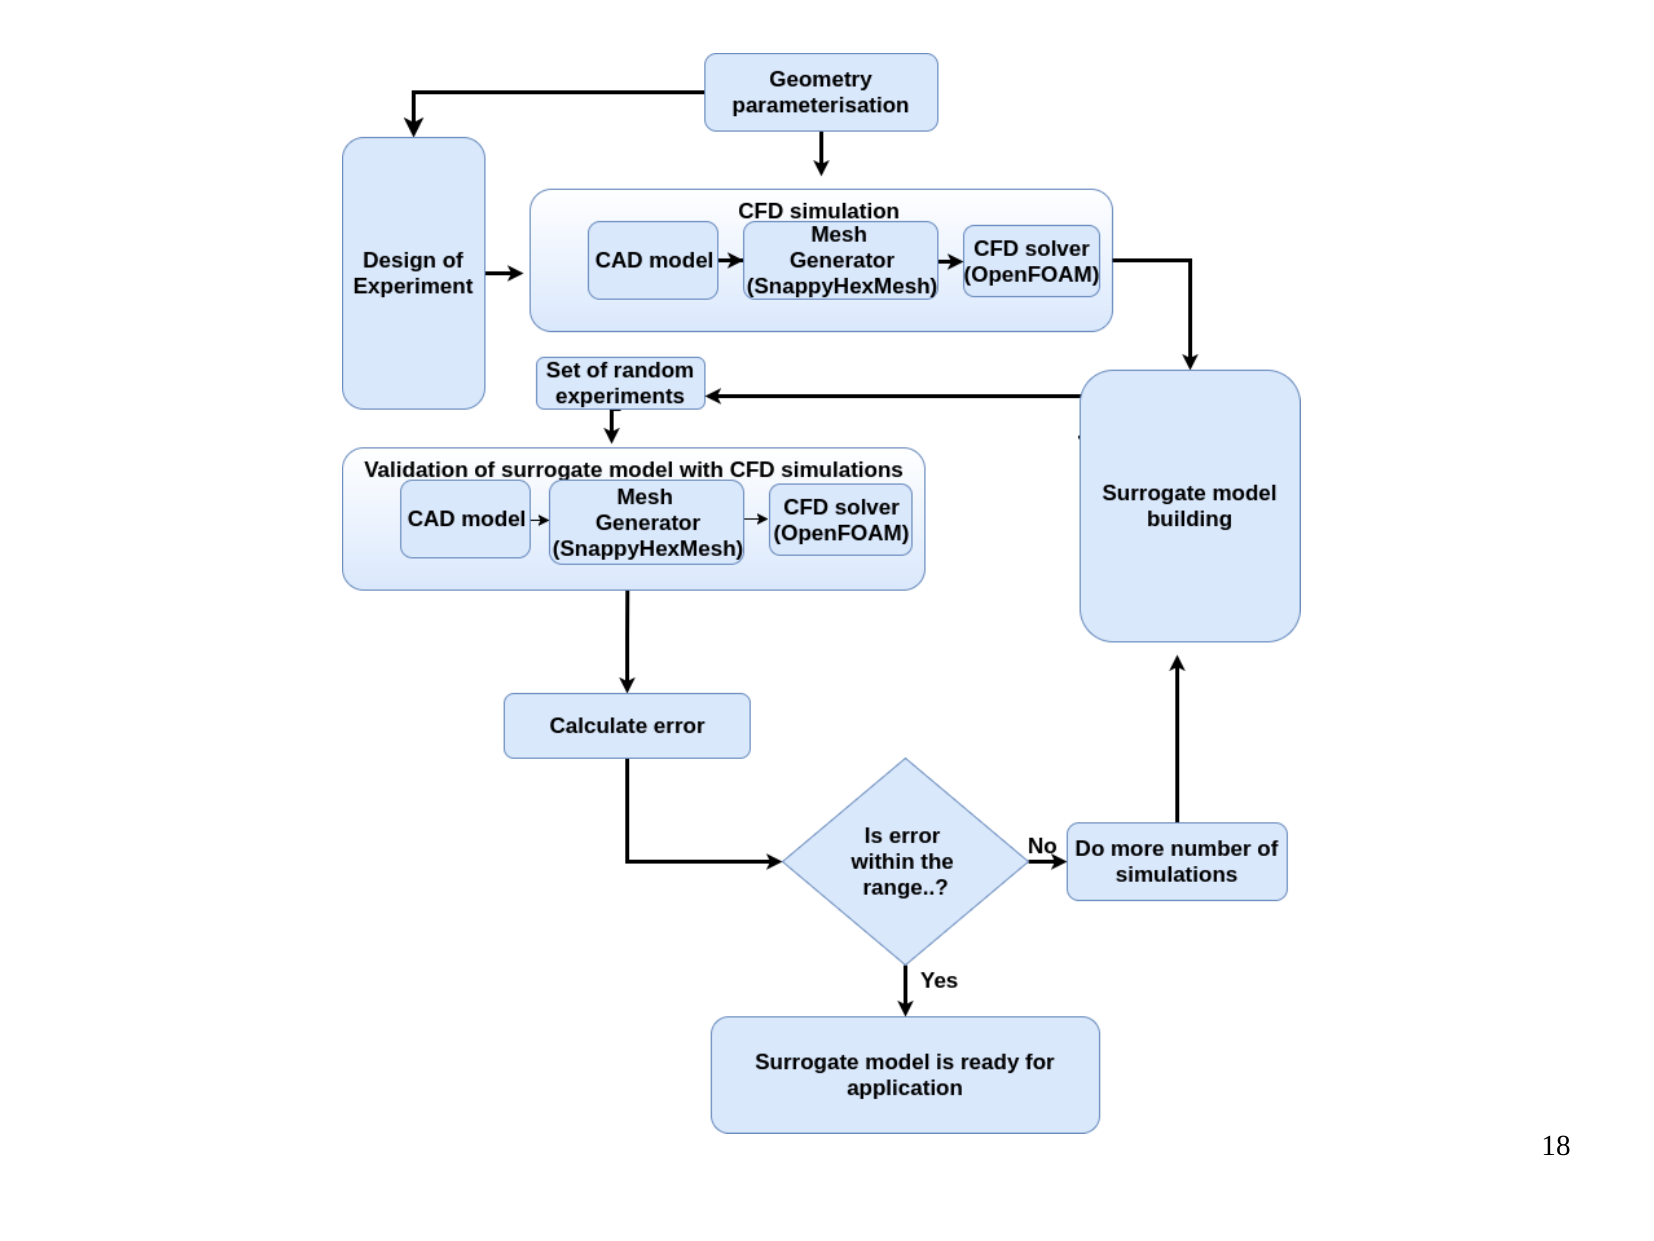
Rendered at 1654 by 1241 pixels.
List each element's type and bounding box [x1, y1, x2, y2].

picture [342, 53, 1301, 1134]
